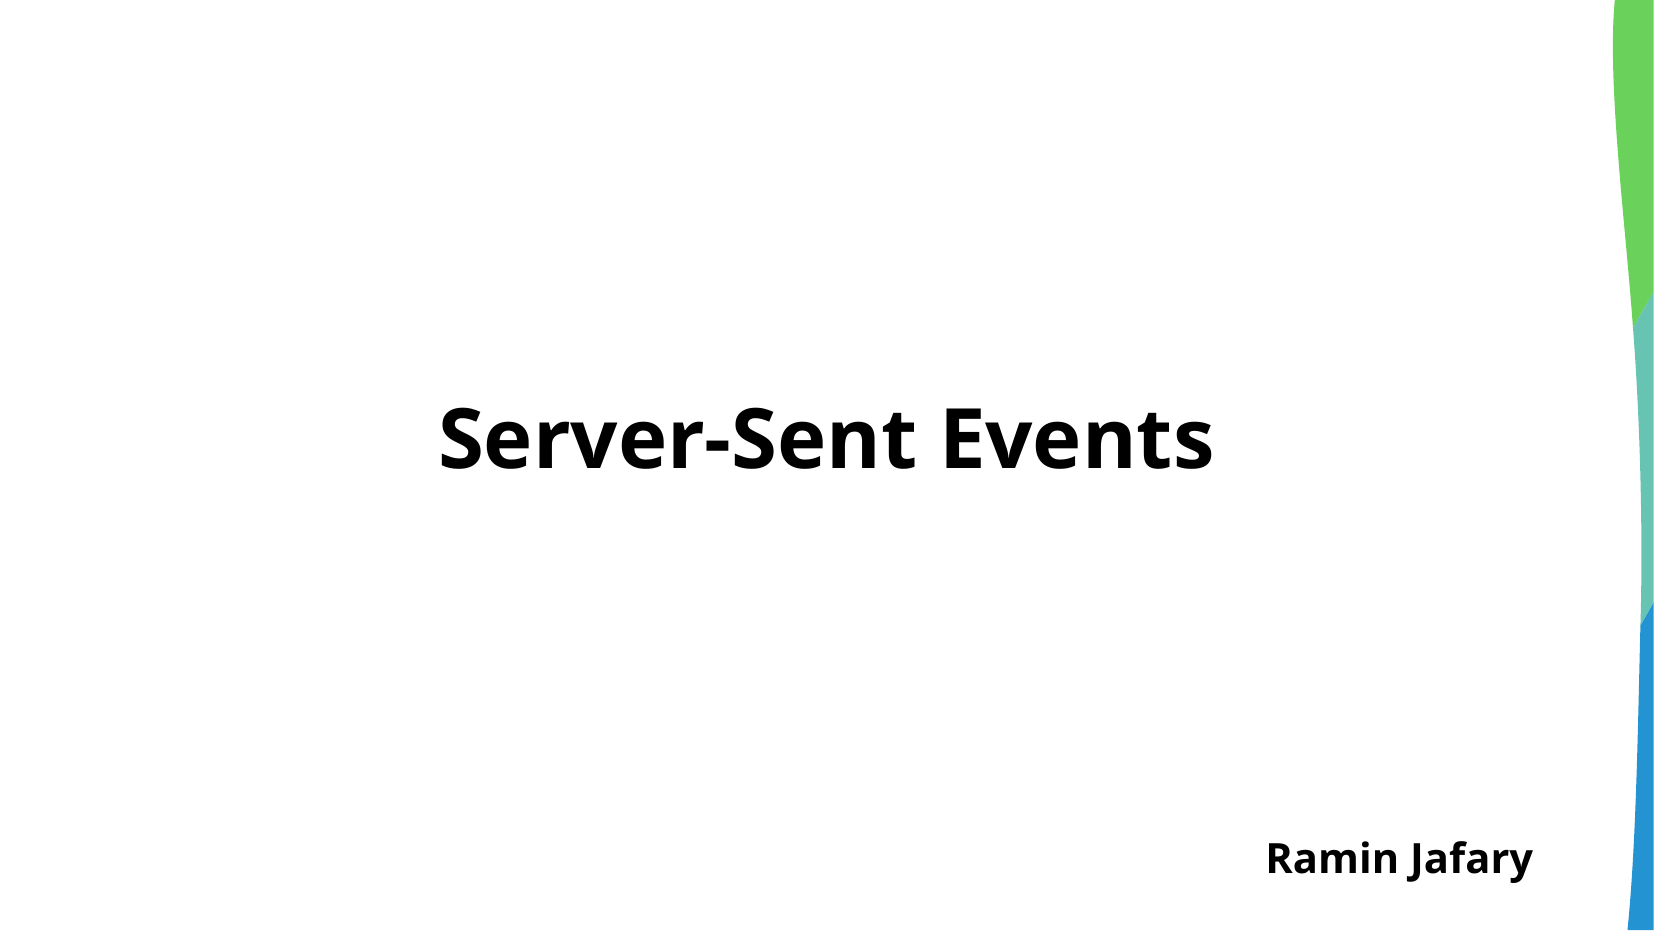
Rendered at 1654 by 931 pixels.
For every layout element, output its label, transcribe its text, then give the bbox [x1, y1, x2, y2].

title Server-Sent Events [369, 347, 1284, 526]
title Ramin Jafary [1223, 825, 1576, 890]
